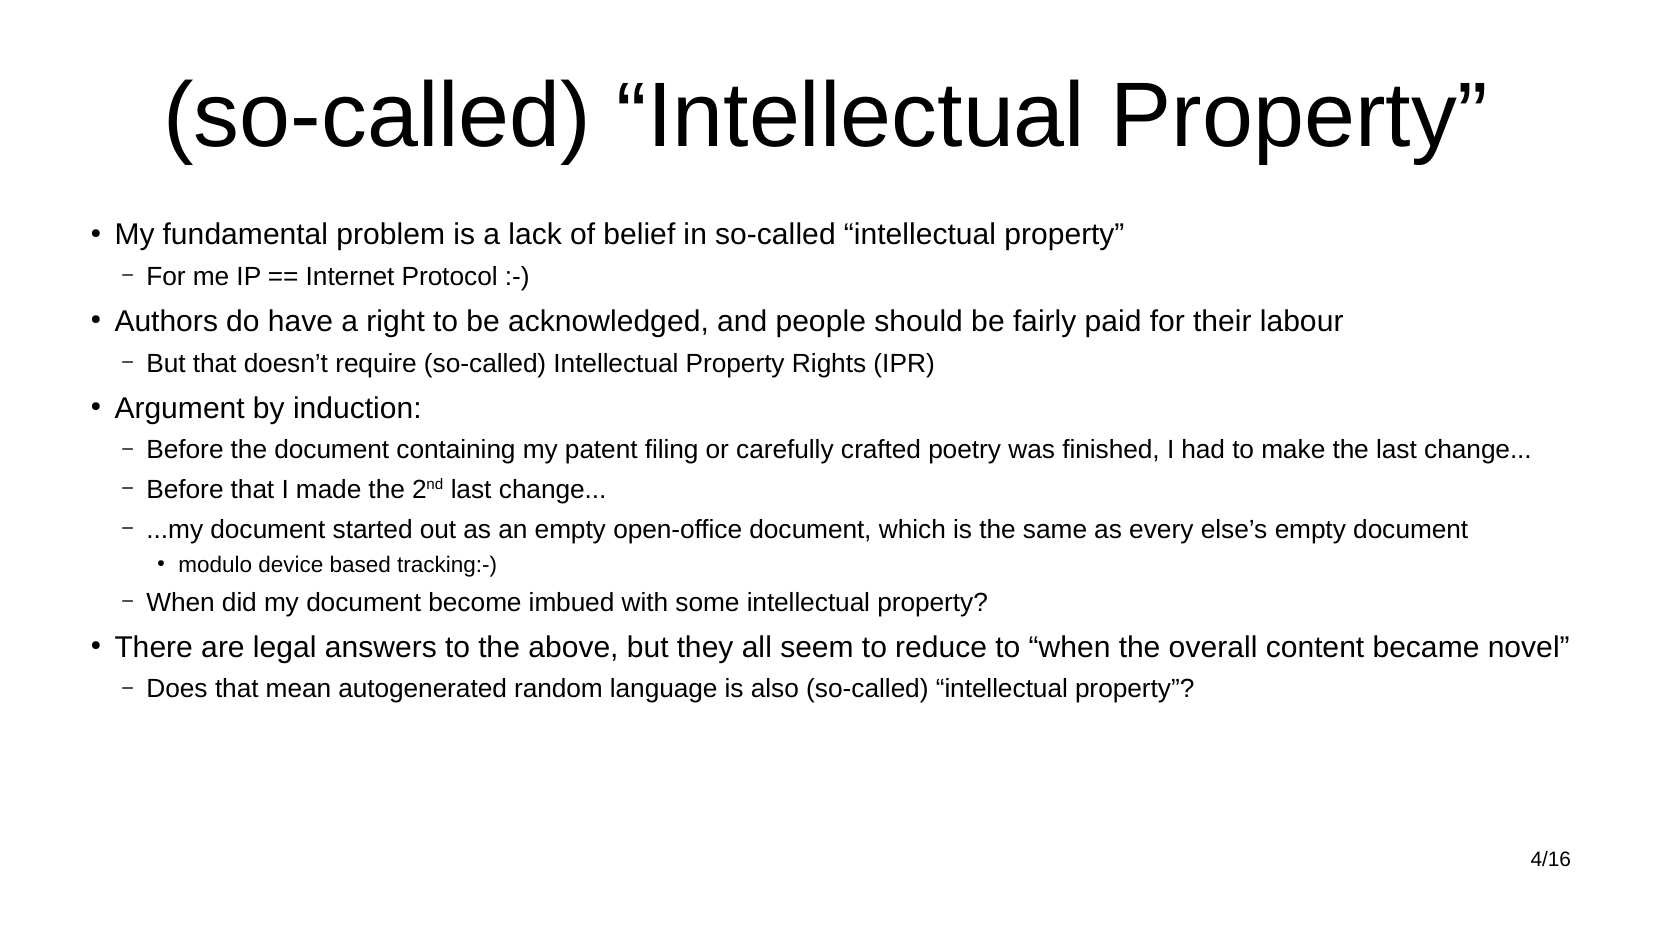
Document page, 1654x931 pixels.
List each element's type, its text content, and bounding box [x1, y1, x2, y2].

title (so-called) “Intellectual Property” [82, 37, 1571, 193]
list My fundamental problem is a lack of belief in so-called “intellectual property” For me IP == Internet Protocol :-) Authors do have a right to be acknowledged, and people should be fairly paid for their labour But that doesn’t require (so-called) Intellectual Property Rights (IPR) Argument by induction: Before the document containing my patent filing or carefully crafted poetry was finished, I had to make the last change... Before that I made the 2nd last change... ...my document started out as an empty open-office document, which is the same as every else’s empty document modulo device based tracking:-) When did my document become imbued with some intellectual property? There are legal answers to the above, but they all seem to reduce to “when the overall content became novel” Does that mean autogenerated random language is also (so-called) “intellectual property”? [82, 217, 1571, 758]
